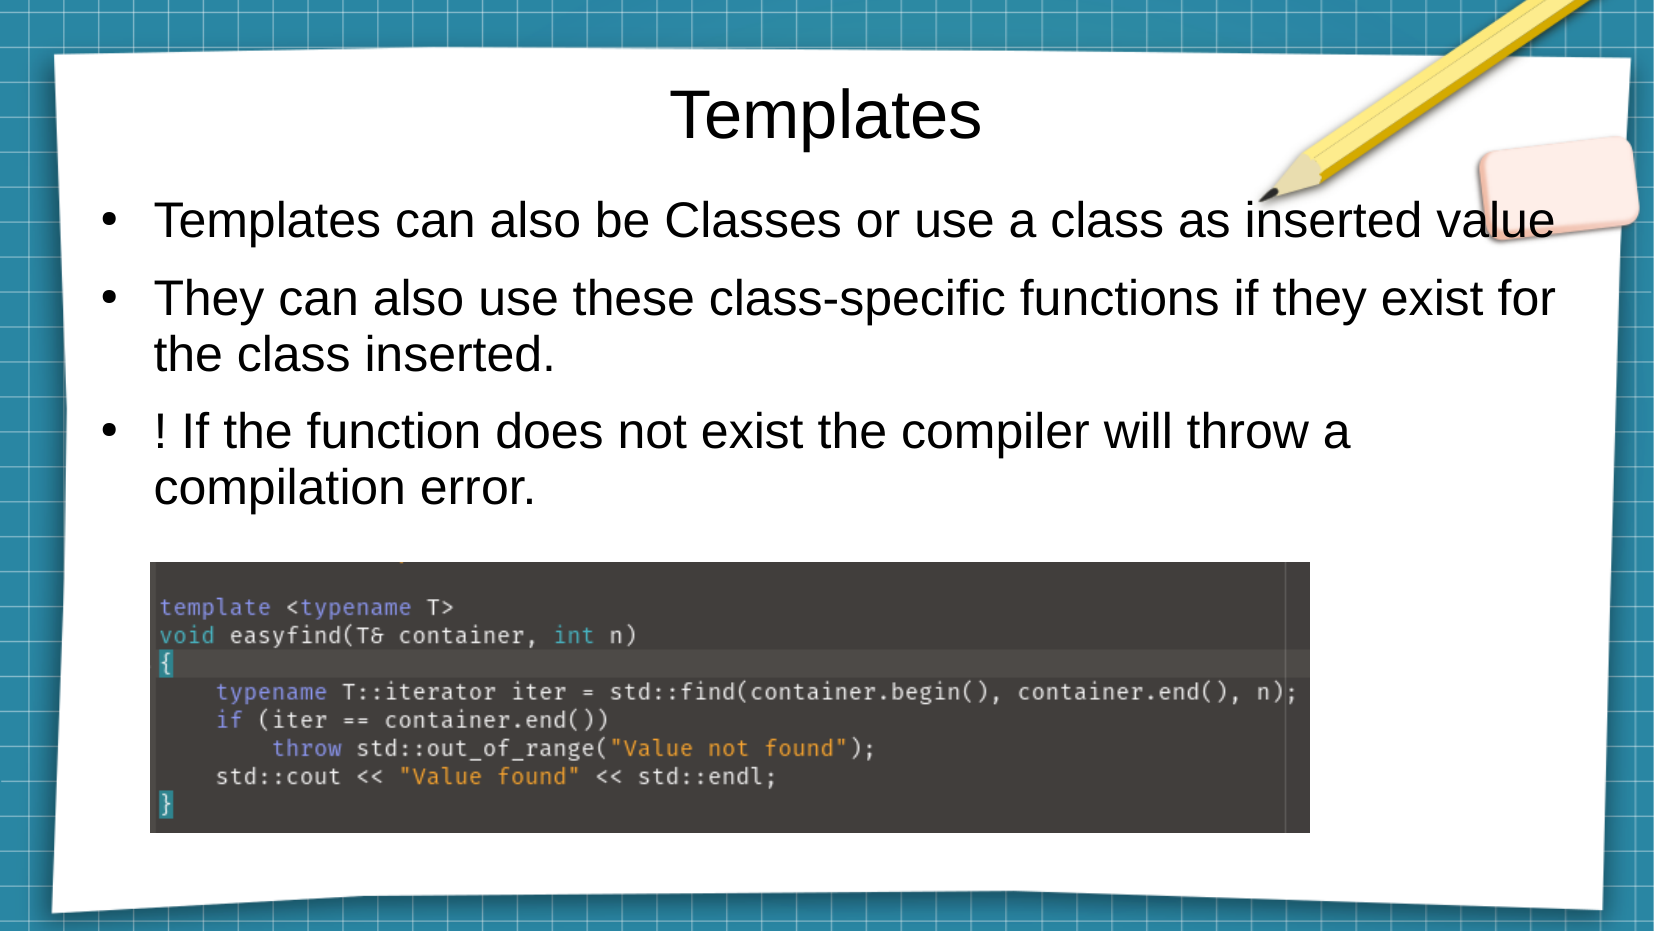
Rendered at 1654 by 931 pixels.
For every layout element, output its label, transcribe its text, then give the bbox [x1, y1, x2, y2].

picture [0, 0, 1654, 931]
title Templates [82, 37, 1571, 192]
list Templates can also be Classes or use a class as inserted value They can also use these class-specific functions if they exist for the class inserted. ! If the function does not exist the compiler will throw a compilation error. [82, 192, 1571, 732]
